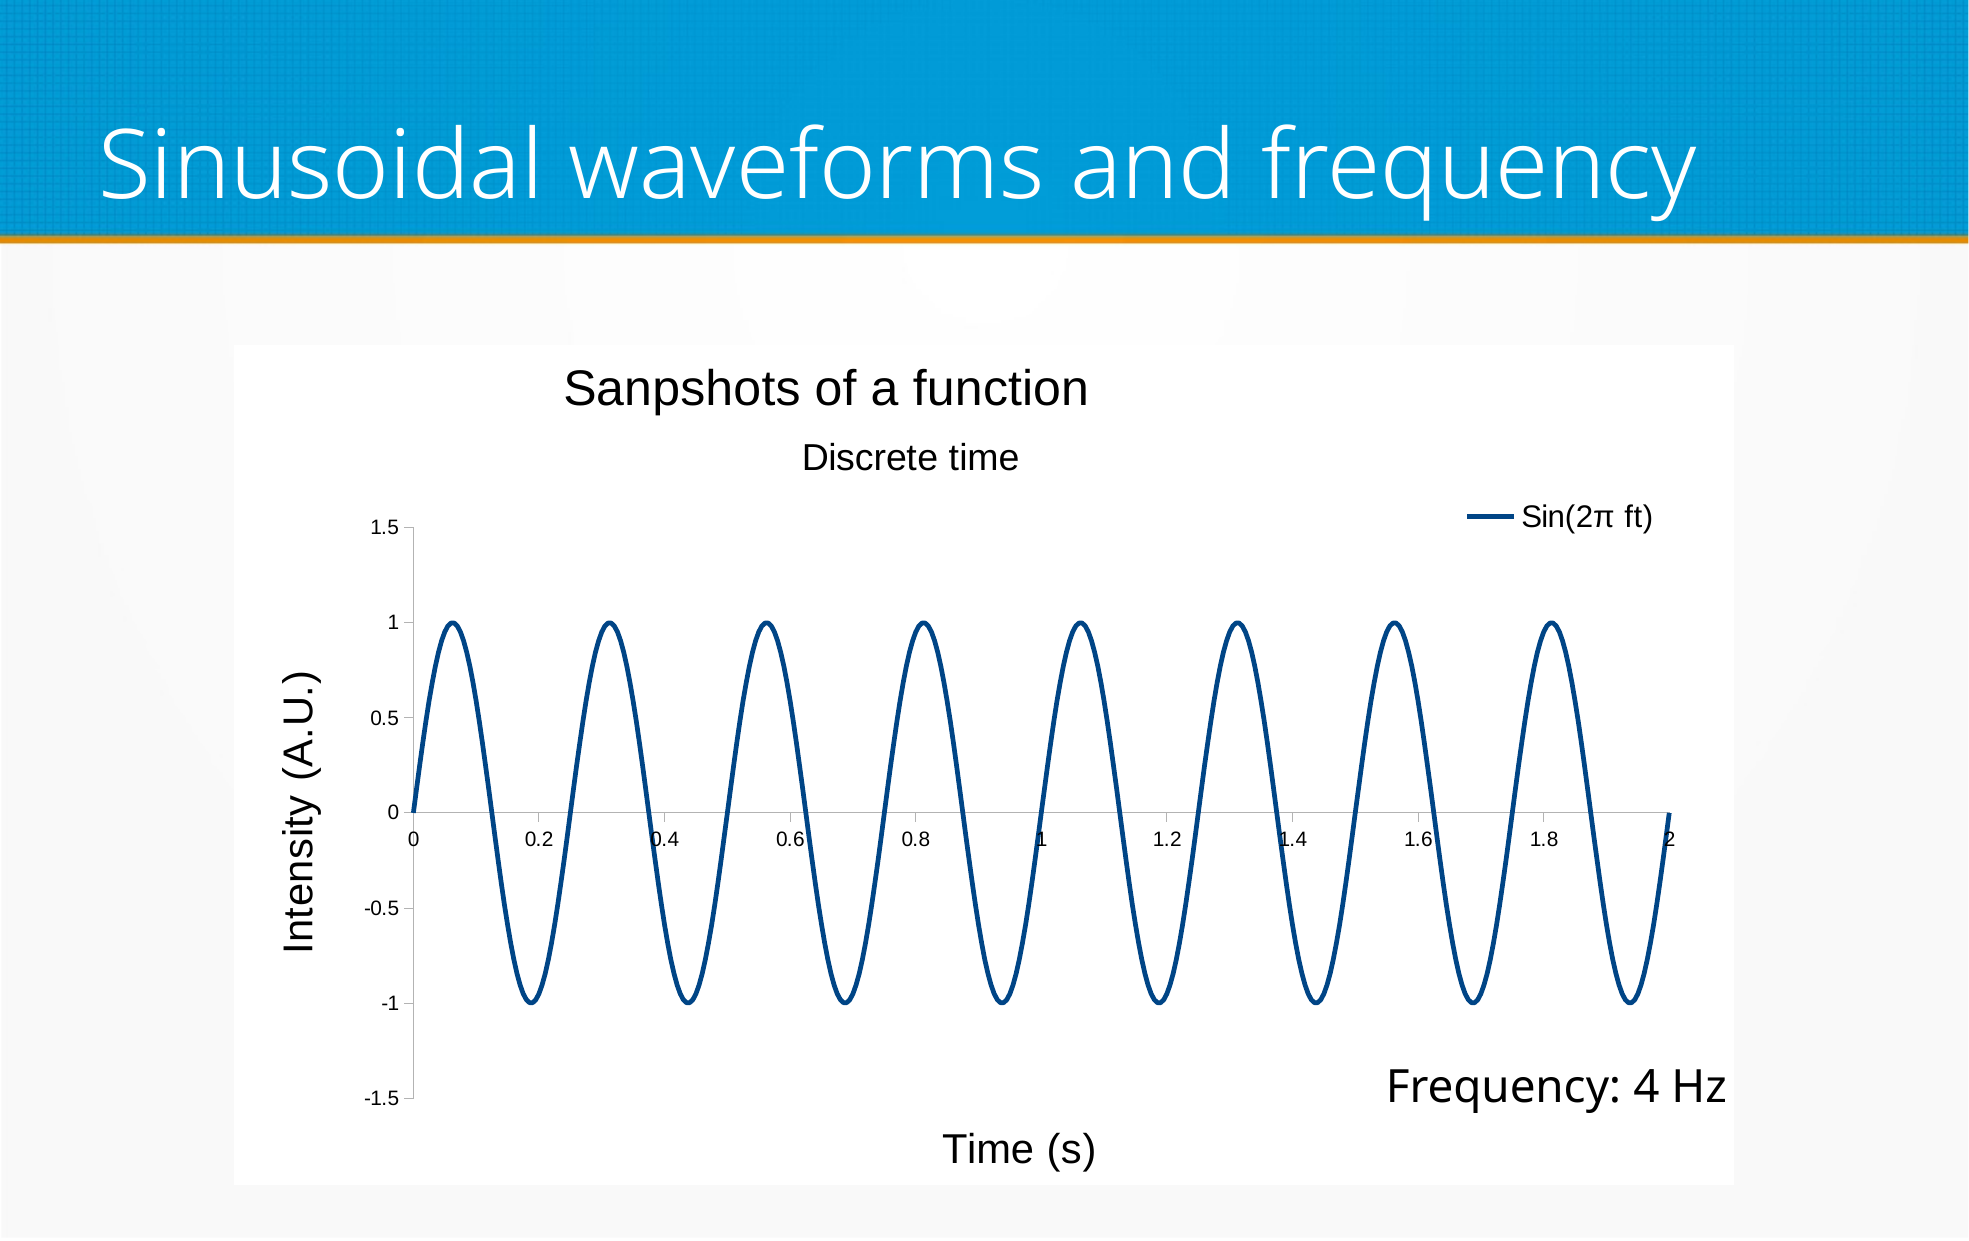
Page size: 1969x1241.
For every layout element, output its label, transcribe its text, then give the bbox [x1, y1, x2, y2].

chart [234, 345, 1735, 1186]
title Sinusoidal waveforms and frequency [98, 19, 1870, 227]
picture [0, 233, 1969, 1241]
text_box Frequency: 4 Hz [1380, 1050, 1695, 1120]
